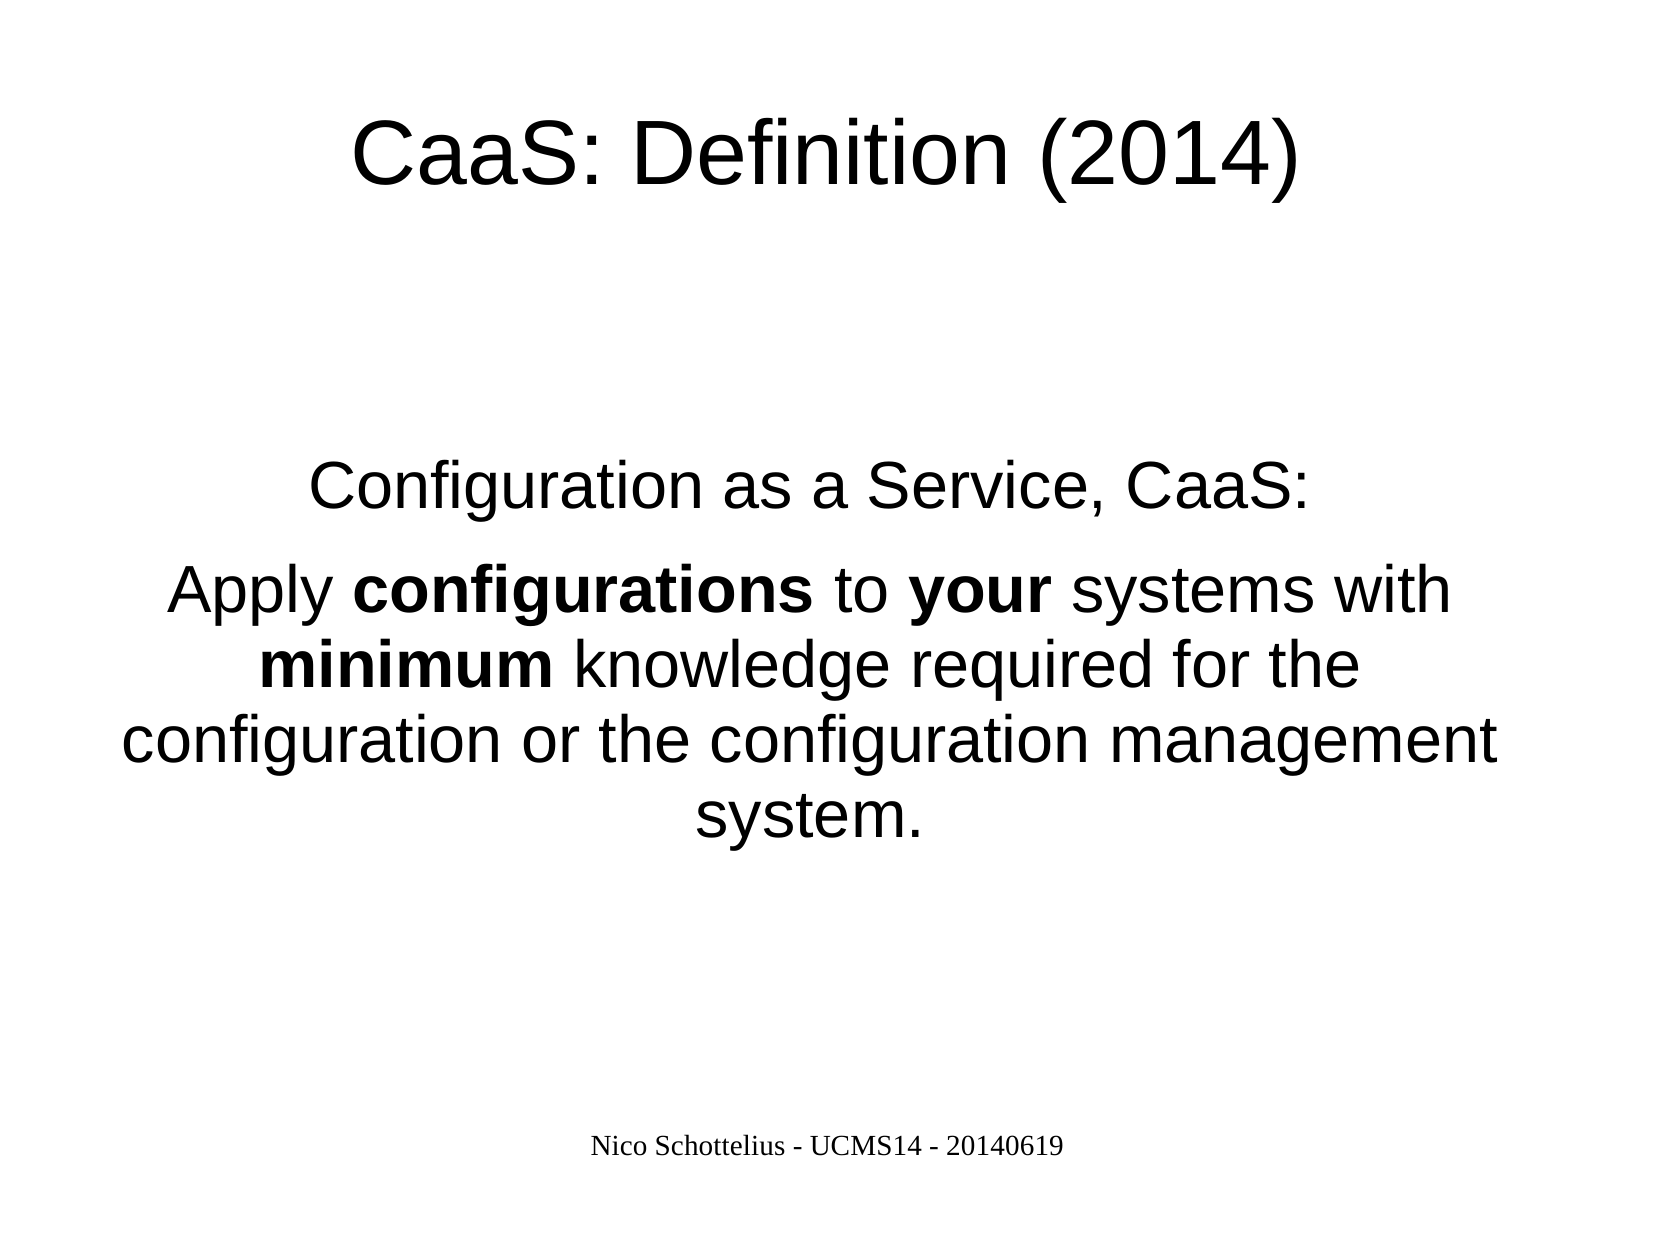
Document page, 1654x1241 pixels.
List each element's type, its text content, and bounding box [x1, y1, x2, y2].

title CaaS: Definition (2014) [82, 49, 1571, 257]
list Configuration as a Service, CaaS: Apply configurations to your systems with minimum knowledge required for the configuration or the configuration management system. [82, 290, 1538, 1010]
